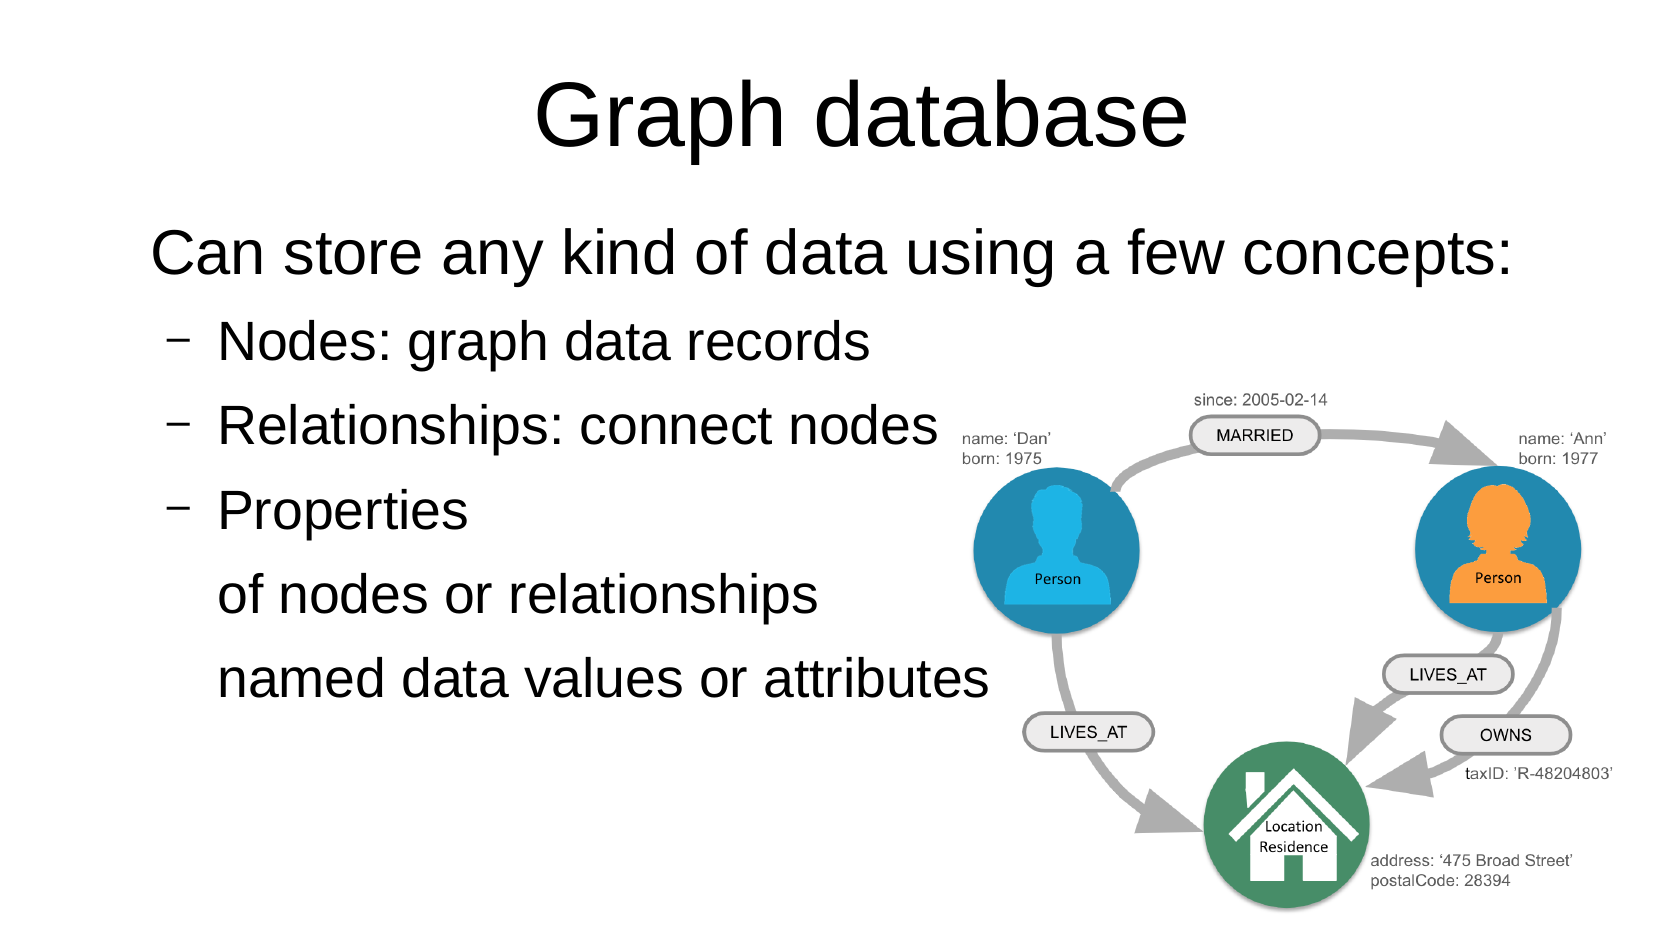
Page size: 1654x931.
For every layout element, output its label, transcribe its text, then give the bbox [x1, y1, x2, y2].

picture [924, 374, 1648, 931]
list Can store any kind of data using a few concepts: Nodes: graph data records Relationships: connect nodes Properties of nodes or relationships named data values or attributes [82, 217, 1571, 758]
title Graph database [82, 0, 1571, 217]
